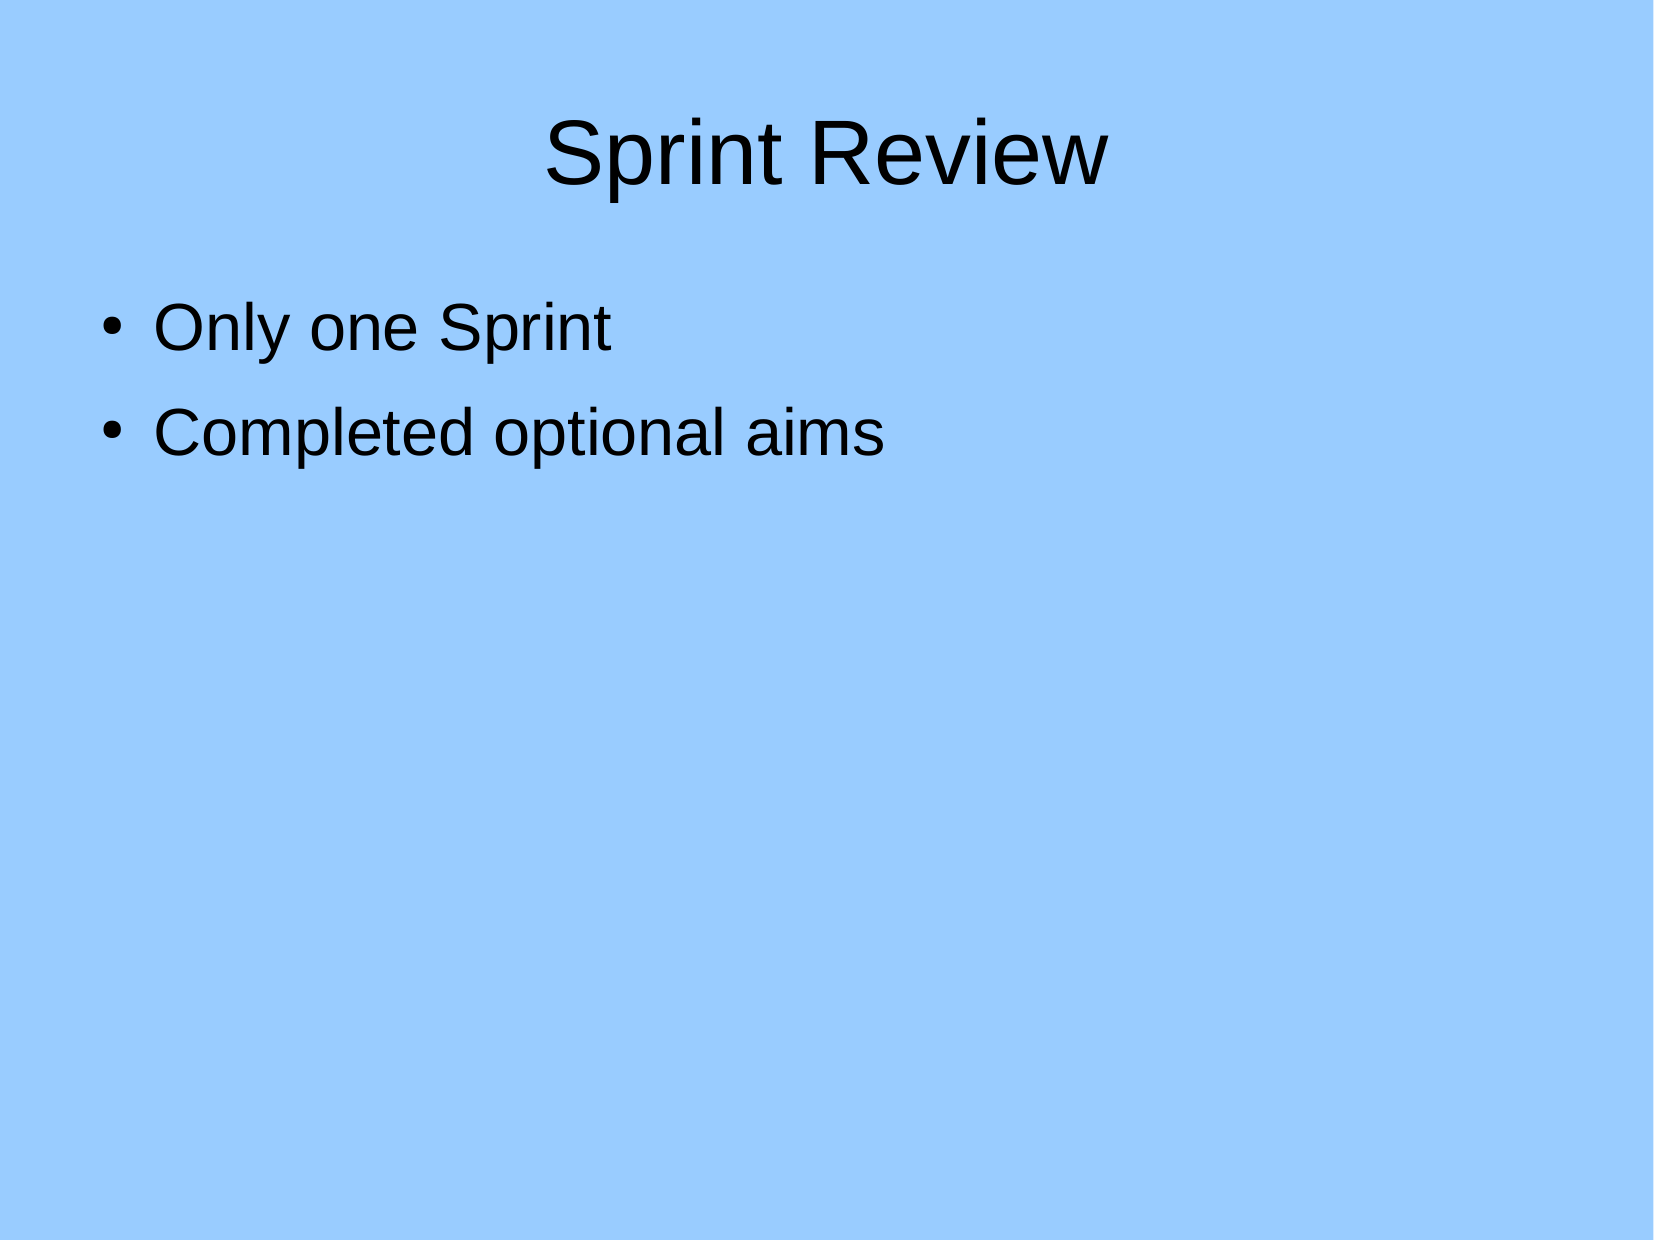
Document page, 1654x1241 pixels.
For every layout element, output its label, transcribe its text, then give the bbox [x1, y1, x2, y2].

title Sprint Review [82, 49, 1571, 257]
list Only one Sprint Completed optional aims [82, 290, 1571, 1109]
